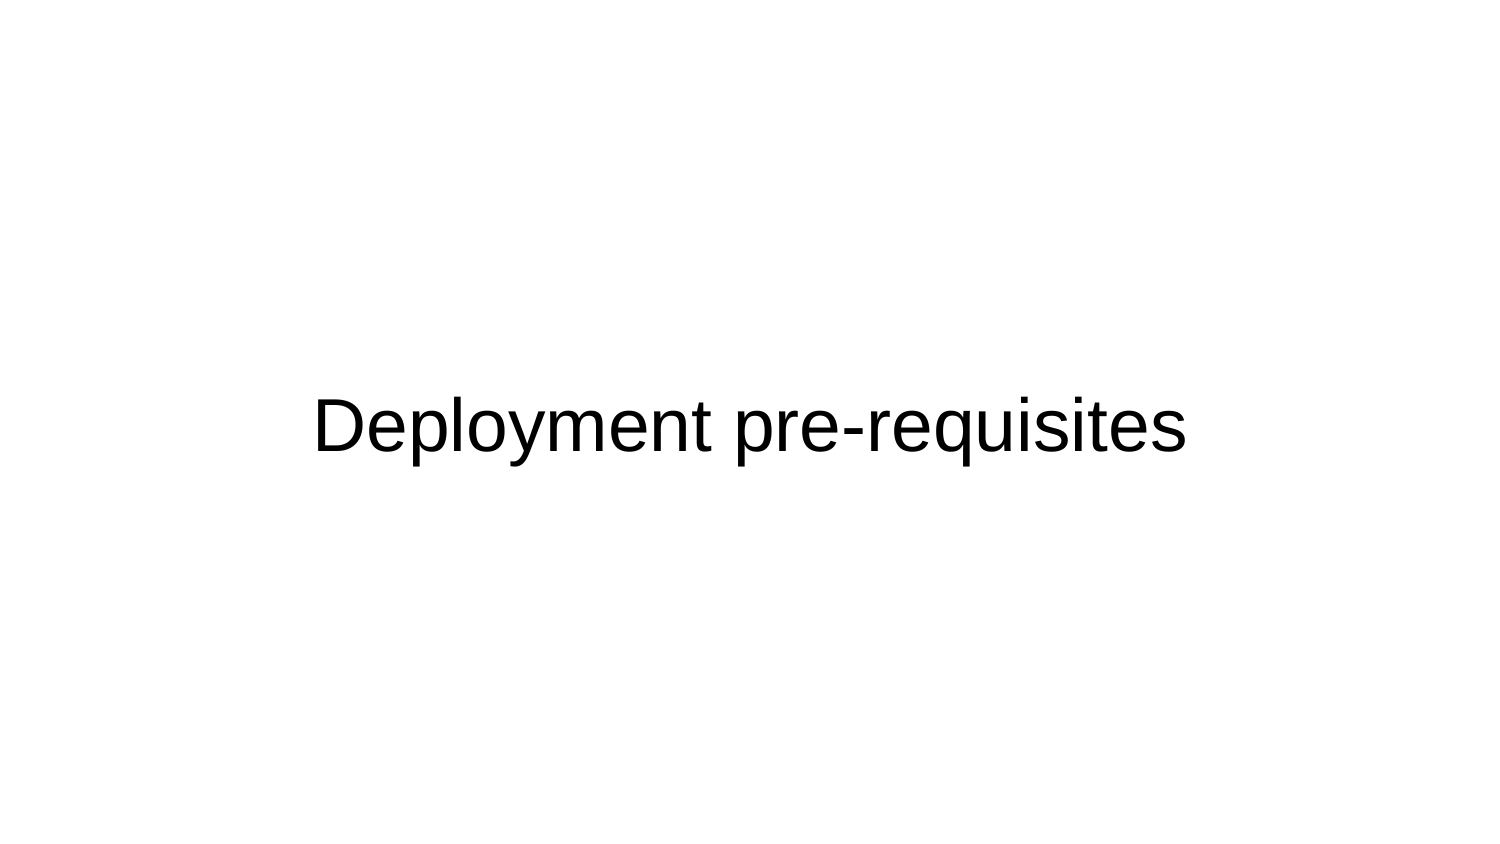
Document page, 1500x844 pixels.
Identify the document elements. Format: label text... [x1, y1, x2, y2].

title Deployment pre-requisites [51, 352, 1449, 491]
